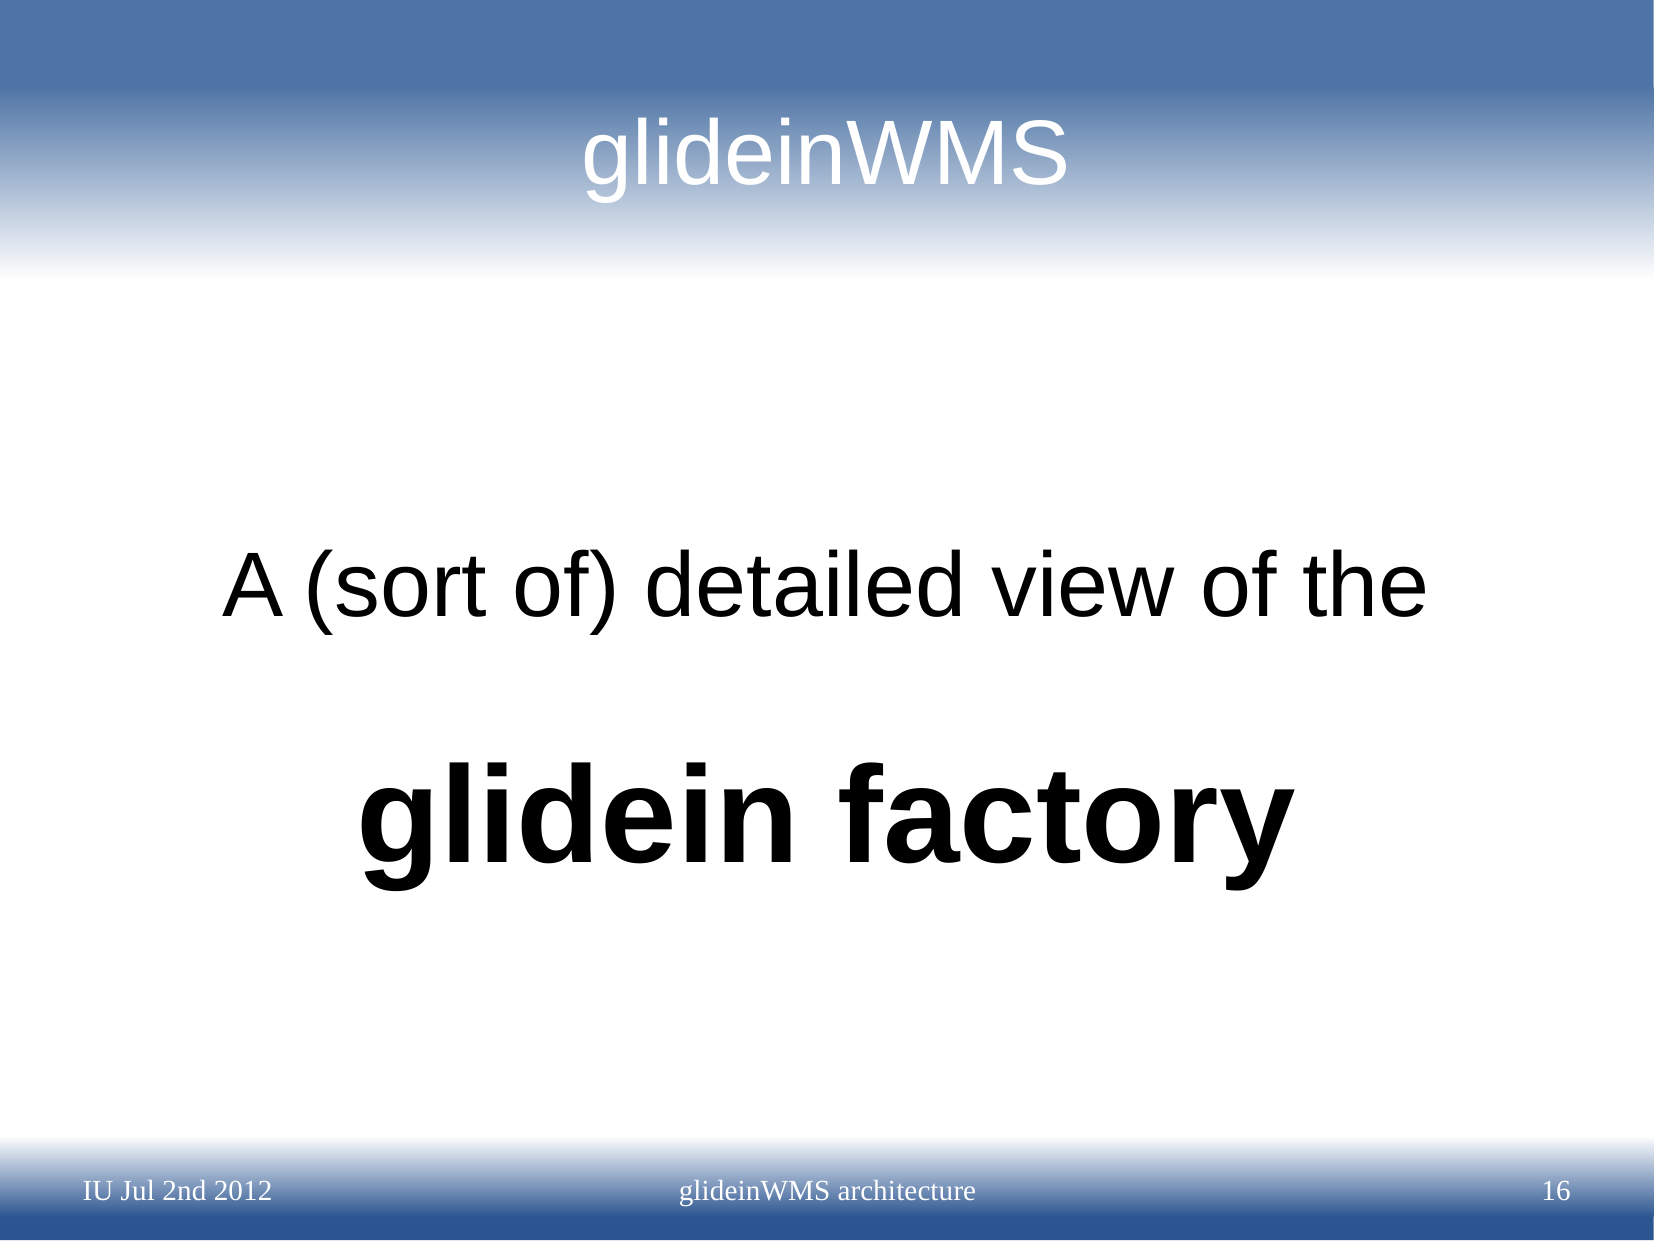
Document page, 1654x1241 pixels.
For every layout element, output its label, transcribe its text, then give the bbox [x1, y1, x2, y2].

title glideinWMS [82, 49, 1571, 257]
subtitle A (sort of) detailed view of the glidein factory [82, 297, 1571, 1128]
